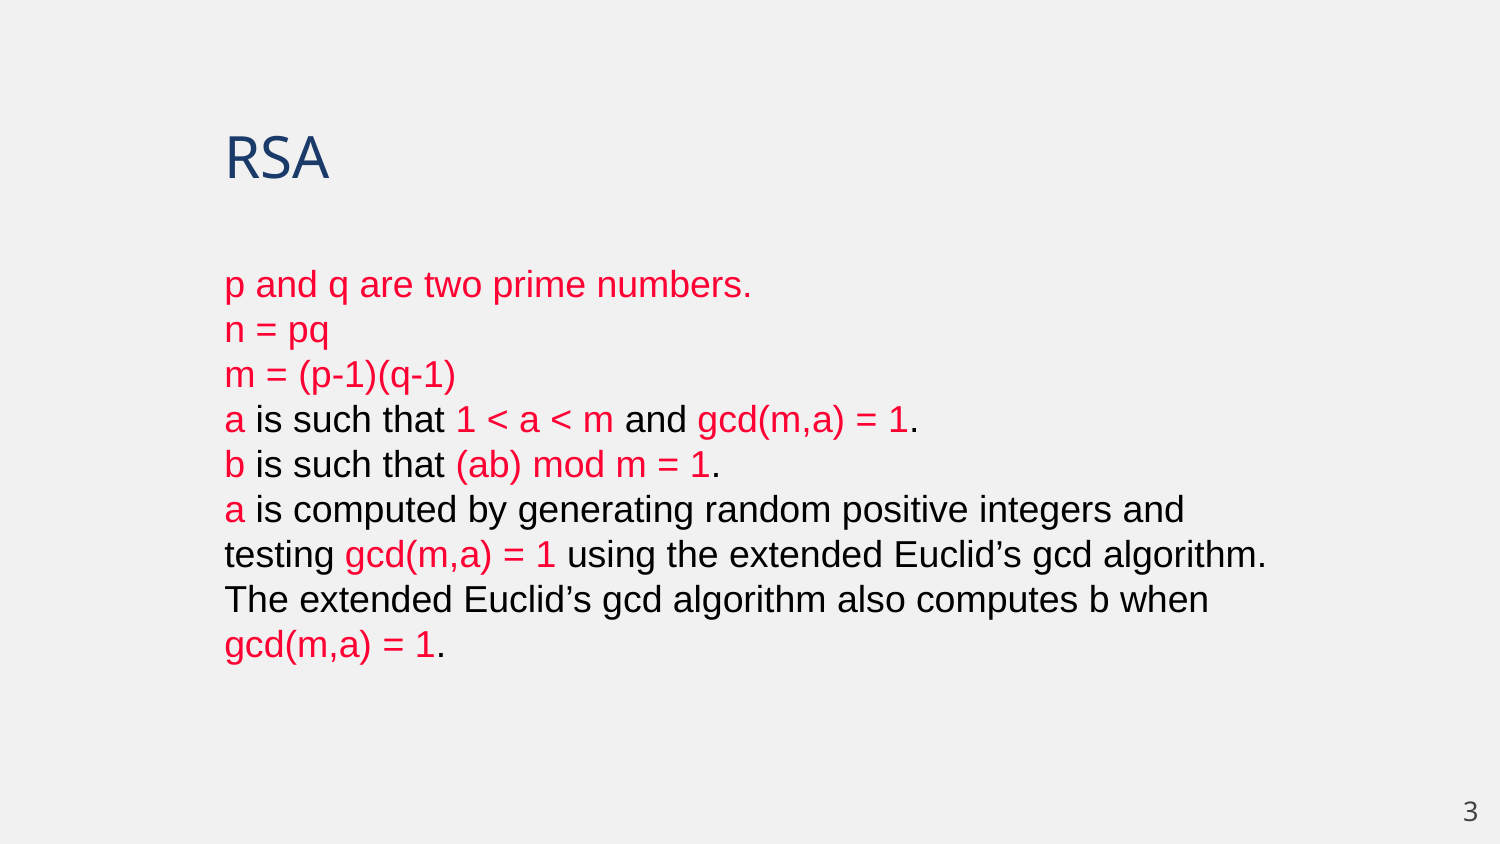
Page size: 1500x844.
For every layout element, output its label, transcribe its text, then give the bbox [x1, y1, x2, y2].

slide_number <number> [1403, 779, 1494, 844]
text_box RSA p and q are two prime numbers. n = pq m = (p-1)(q-1) a is such that 1 < a < m and gcd(m,a) = 1. b is such that (ab) mod m = 1. a is computed by generating random positive integers and testing gcd(m,a) = 1 using the extended Euclid’s gcd algorithm. The extended Euclid’s gcd algorithm also computes b when gcd(m,a) = 1. [224, 59, 1278, 615]
